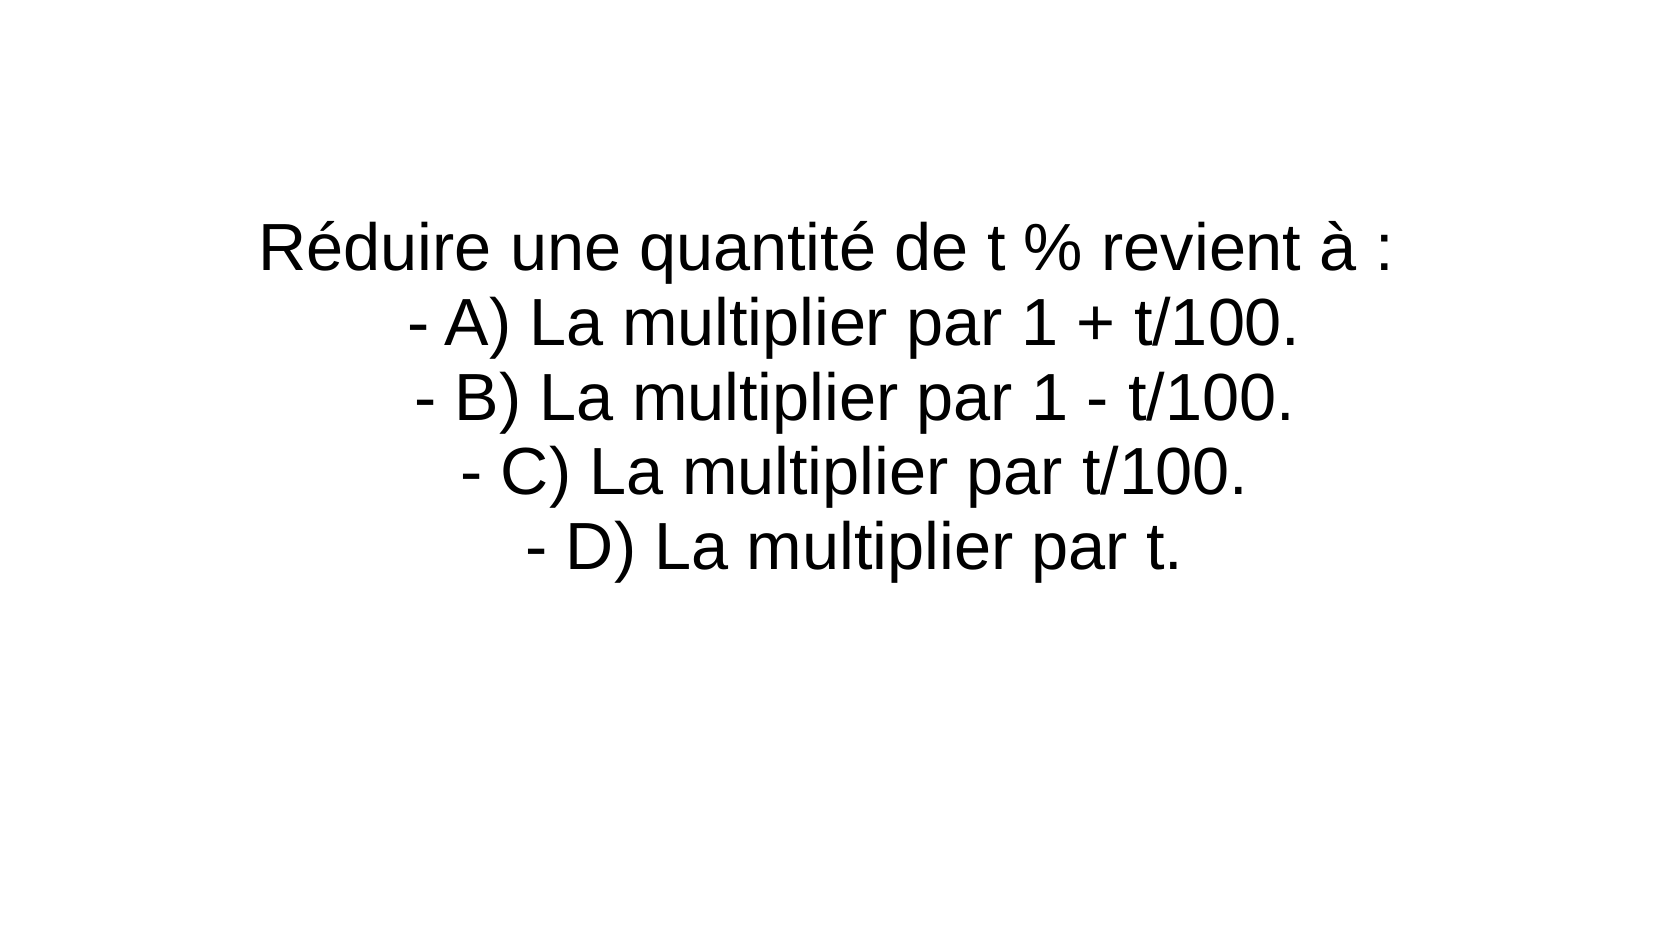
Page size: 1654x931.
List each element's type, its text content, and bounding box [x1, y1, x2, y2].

subtitle Réduire une quantité de t % revient à : - A) La multiplier par 1 + t/100. - B) La multiplier par 1 - t/100. - C) La multiplier par t/100. - D) La multiplier par t. [82, 37, 1571, 757]
